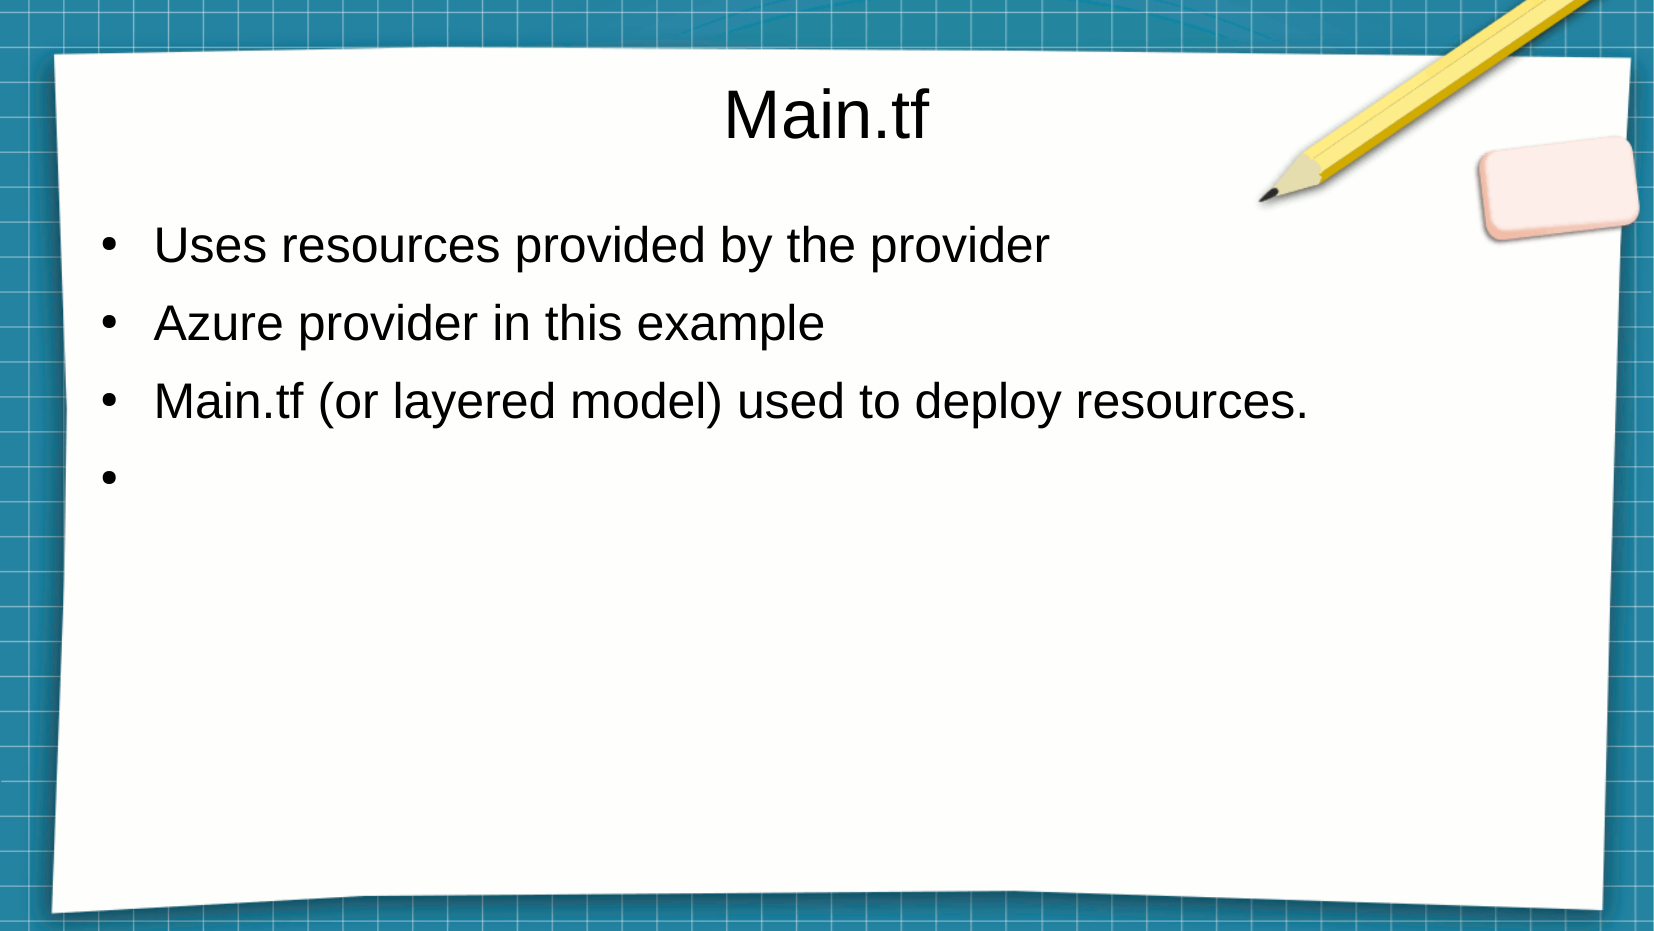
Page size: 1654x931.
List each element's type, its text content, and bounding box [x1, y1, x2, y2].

picture [0, 0, 1654, 931]
title Main.tf [82, 37, 1571, 193]
list Uses resources provided by the provider Azure provider in this example Main.tf (or layered model) used to deploy resources. [82, 217, 1571, 758]
